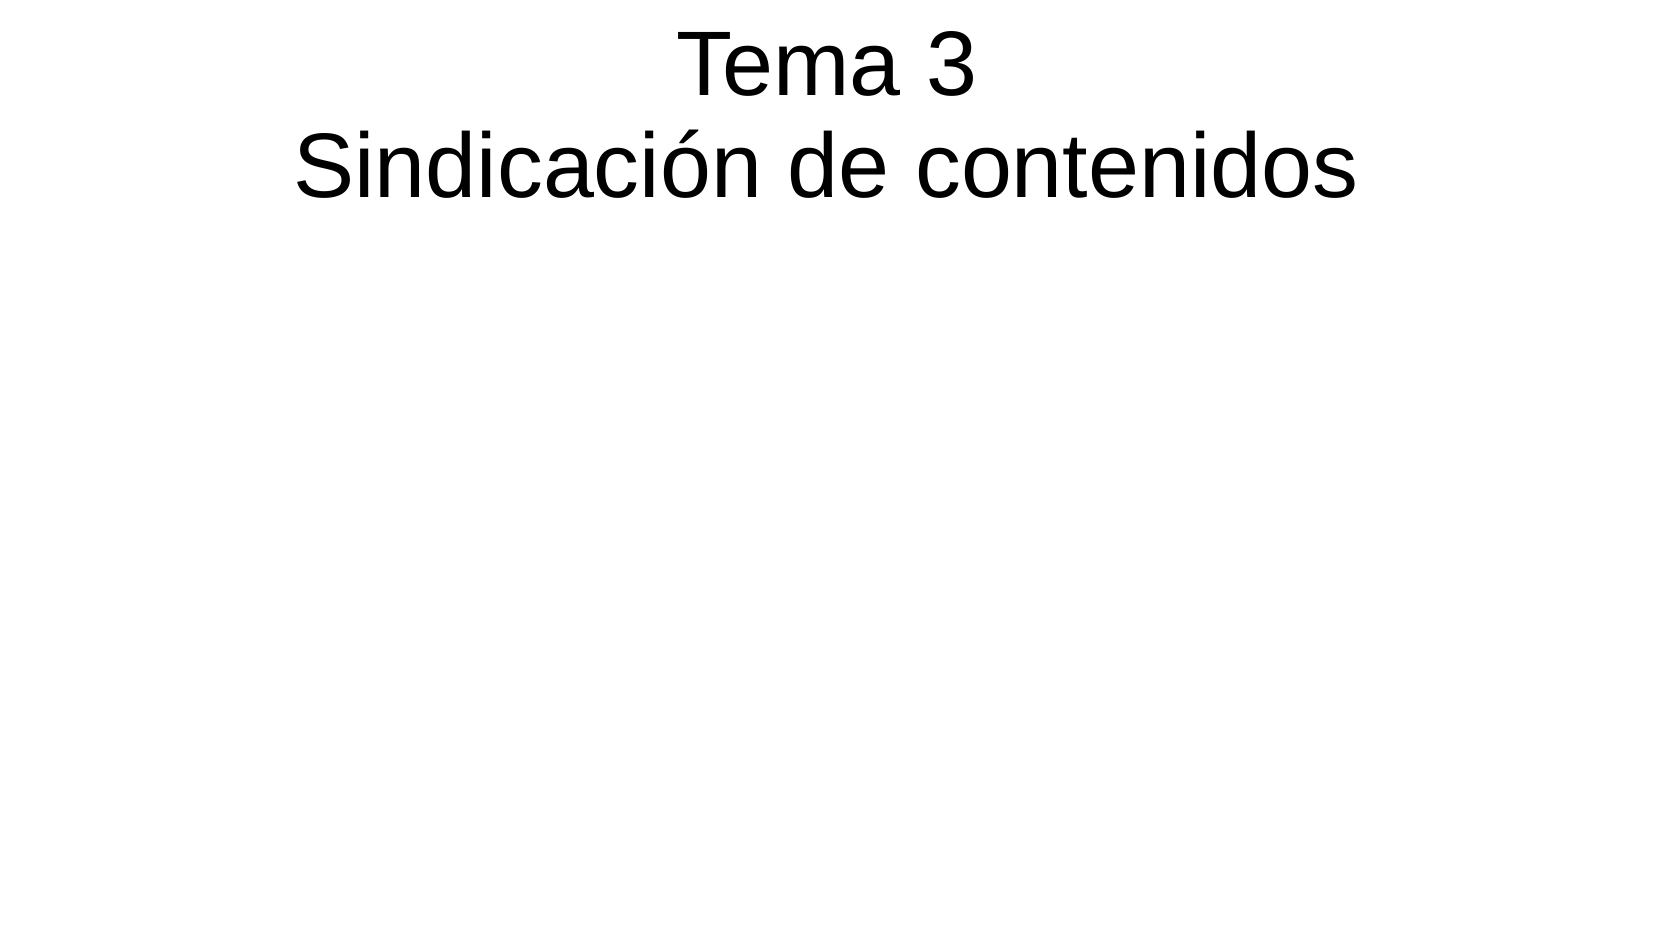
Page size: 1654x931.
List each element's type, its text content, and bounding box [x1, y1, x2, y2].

title Tema 3 Sindicación de contenidos [82, 12, 1571, 218]
